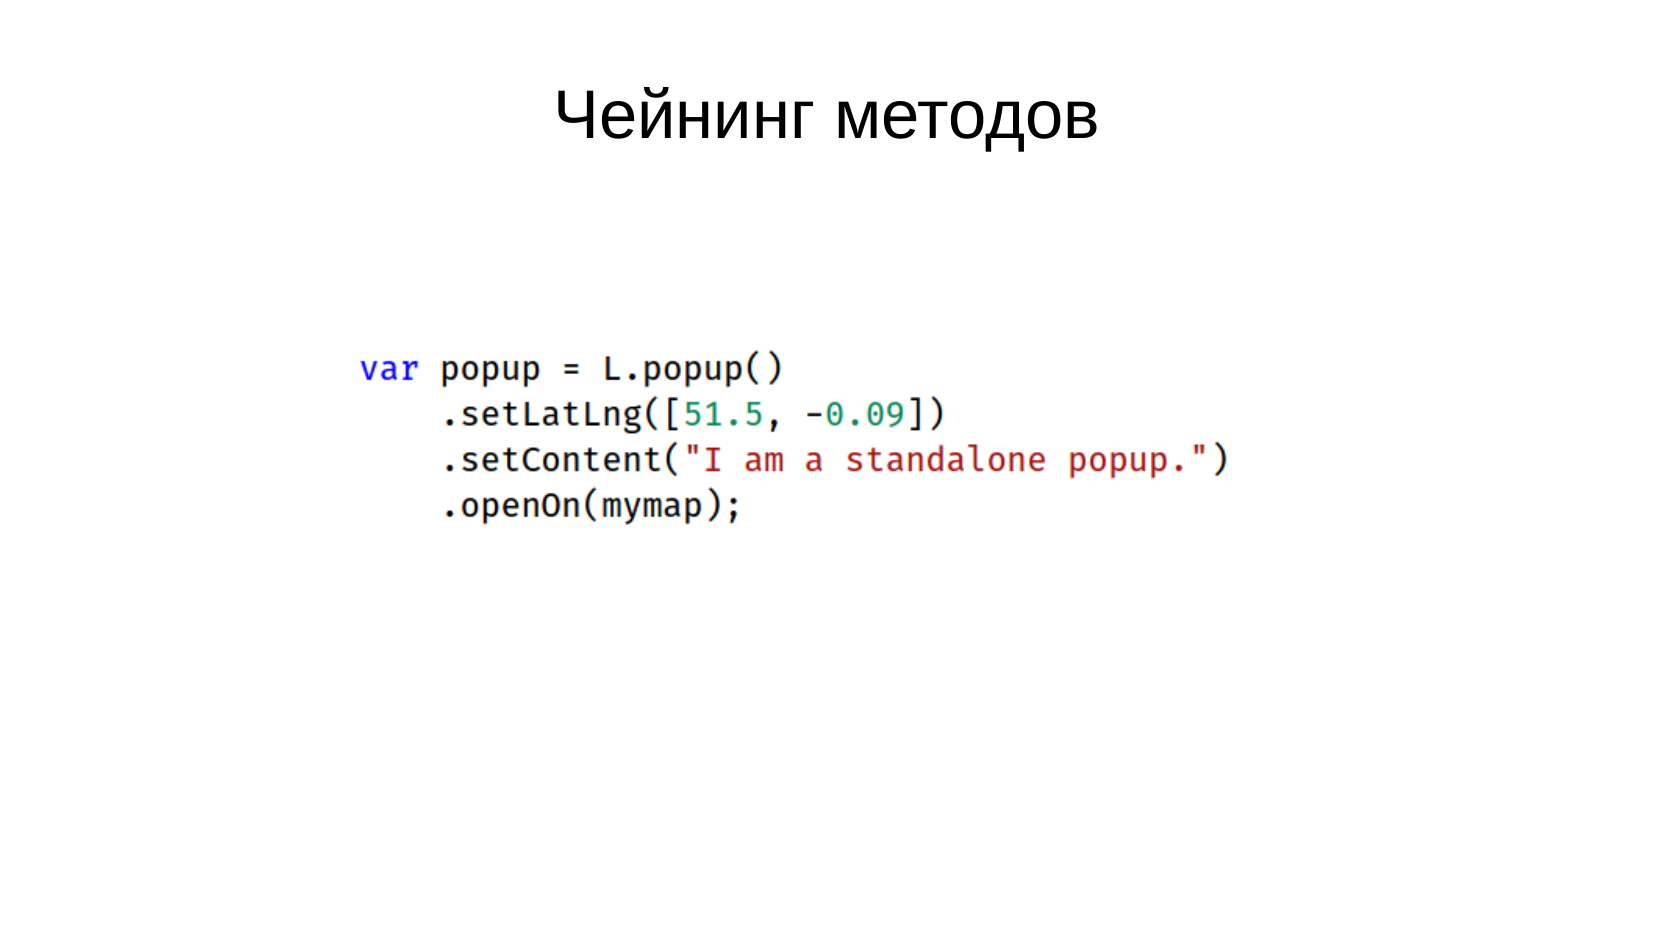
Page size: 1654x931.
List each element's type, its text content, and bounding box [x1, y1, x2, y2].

picture [345, 344, 1239, 536]
title Чейнинг методов [82, 37, 1571, 193]
